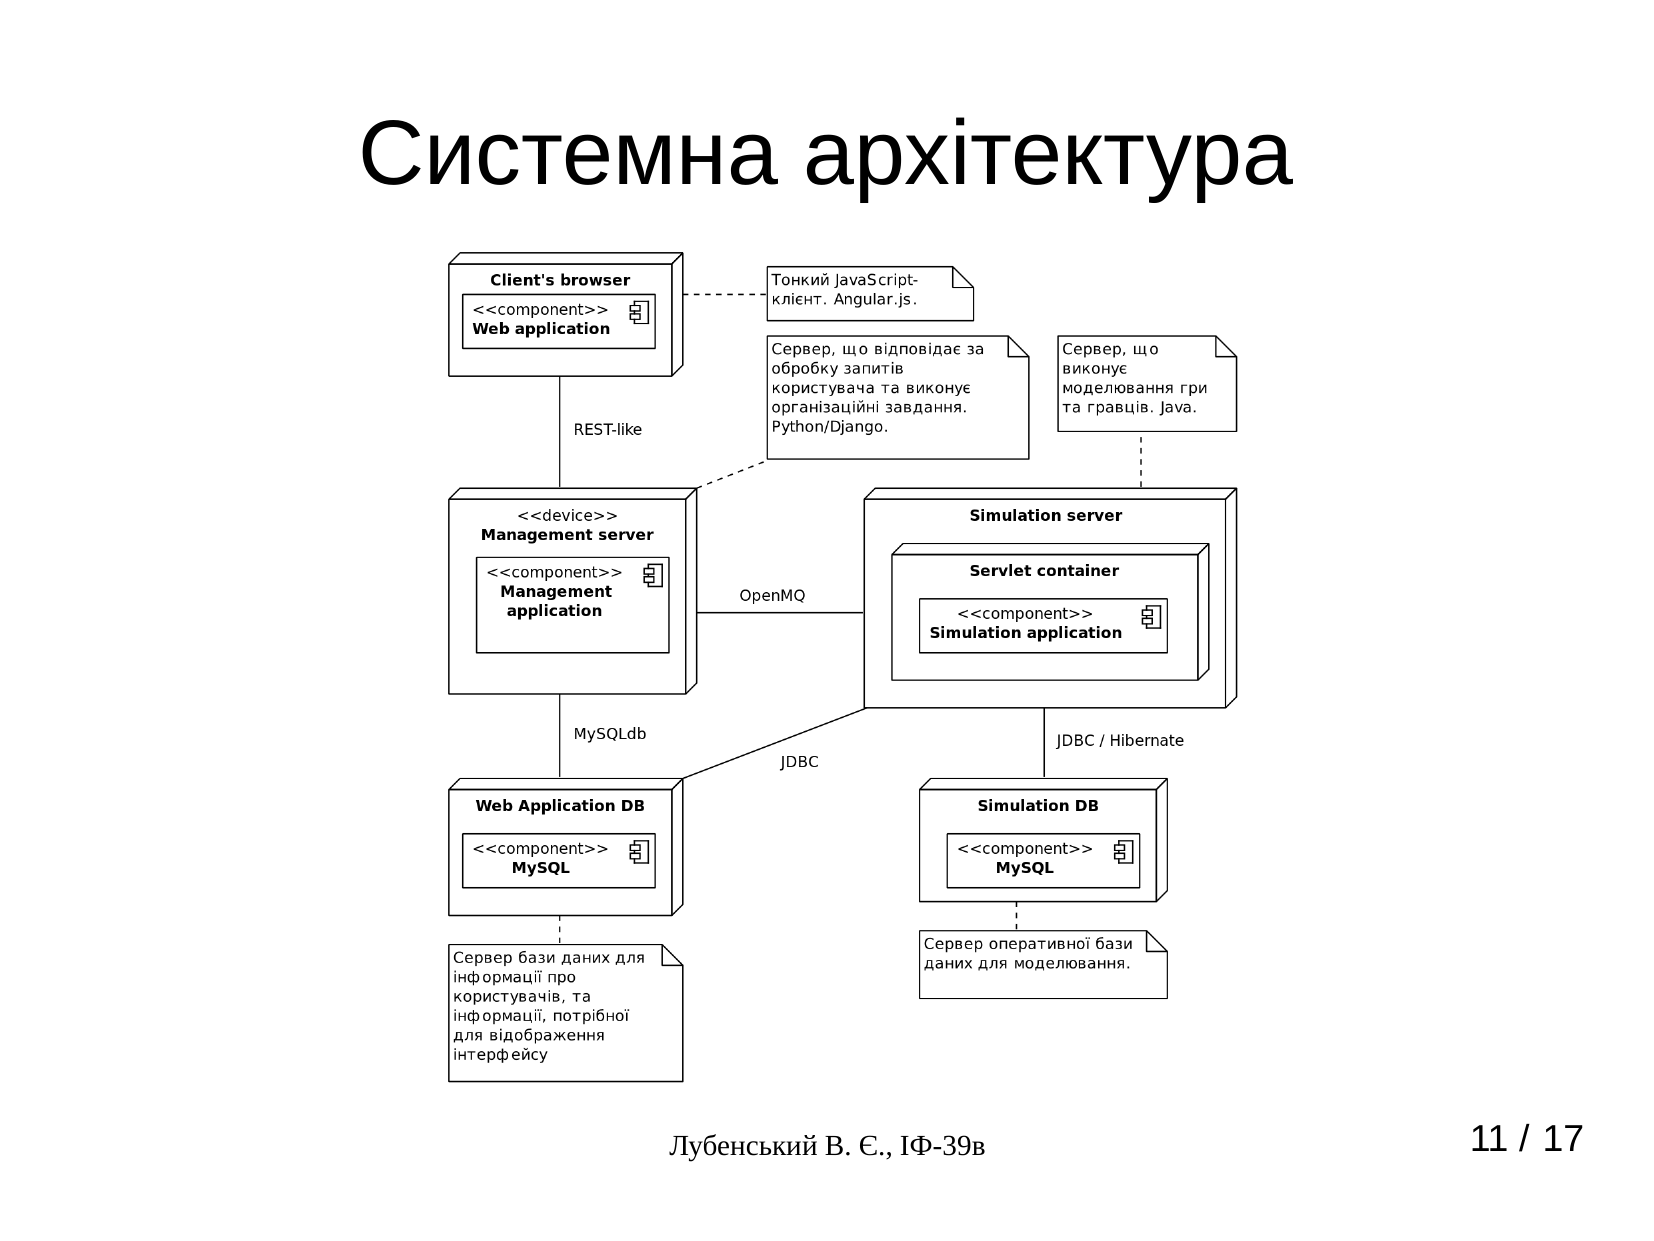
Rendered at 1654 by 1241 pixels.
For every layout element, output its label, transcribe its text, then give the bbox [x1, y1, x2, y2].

text_box 17 [1496, 1110, 1654, 1181]
title Системна архітектура [82, 49, 1571, 257]
picture [446, 250, 1243, 1088]
text_box <number> / [1455, 1110, 1496, 1181]
